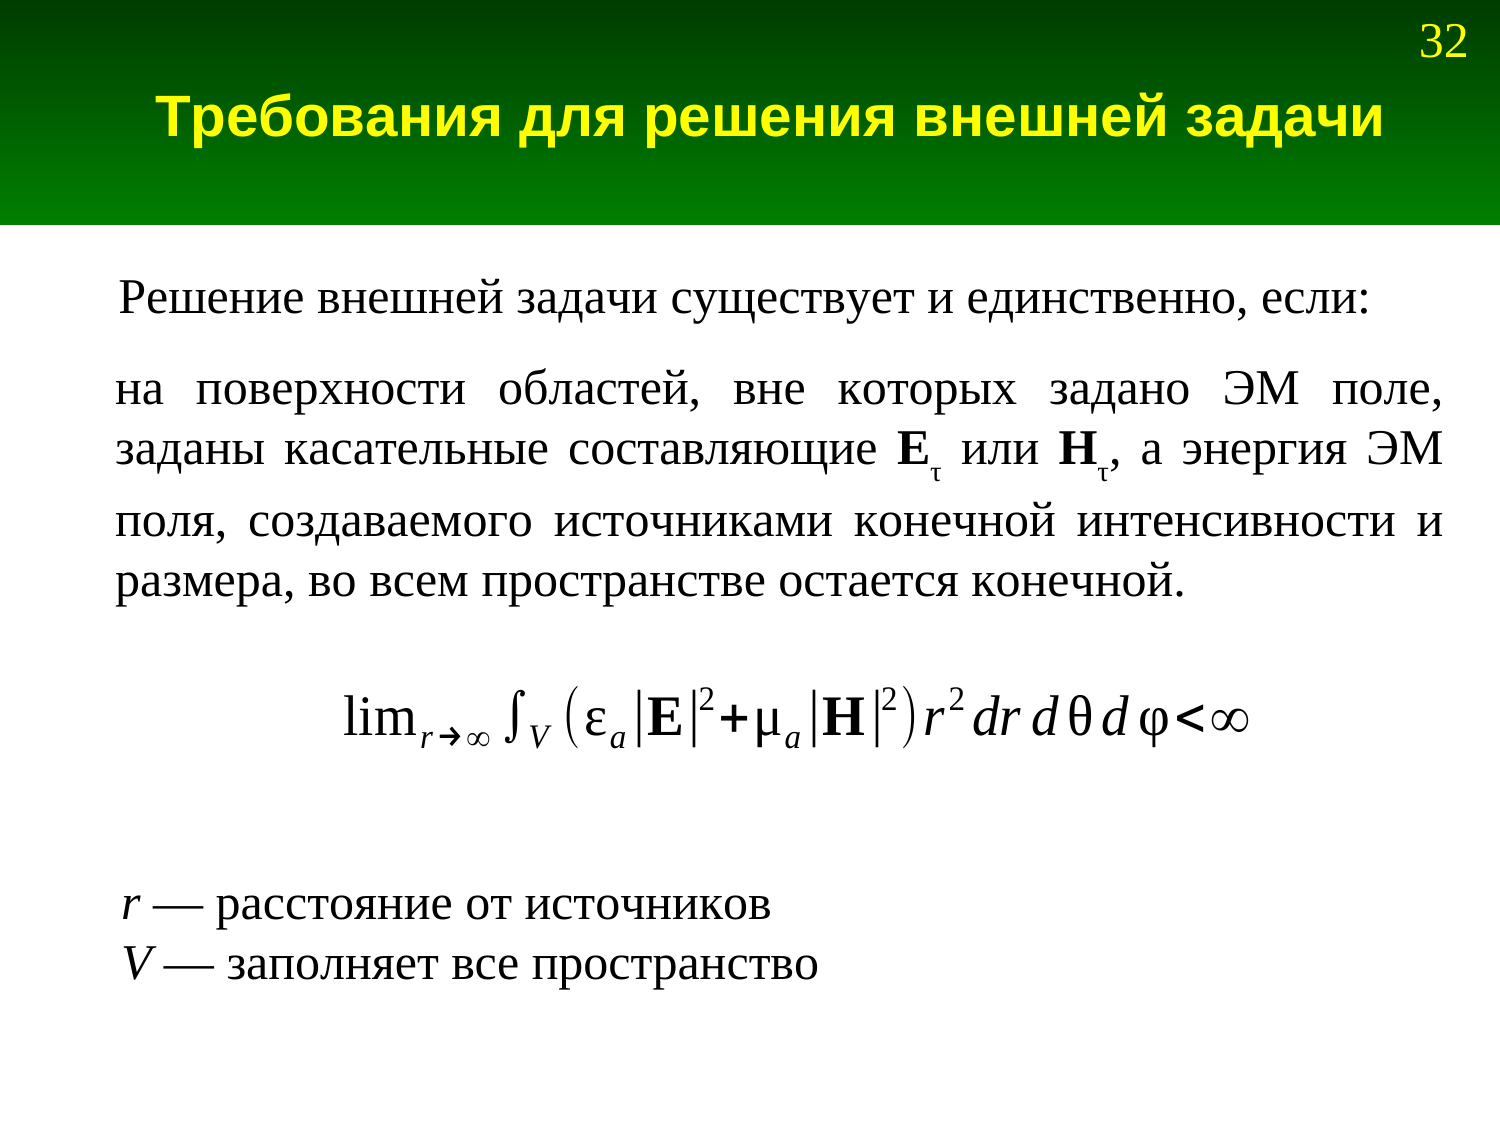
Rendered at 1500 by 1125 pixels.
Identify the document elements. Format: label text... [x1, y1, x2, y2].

text_box r — расстояние от источников V — заполняет все пространство [106, 862, 838, 998]
text_box Решение внешней задачи существует и единственно, если: [103, 255, 1387, 331]
text_box на поверхности областей, вне которых задано ЭМ поле, заданы касательные составляющие Eτ или Hτ, а энергия ЭМ поля, создаваемого источниками конечной интенсивности и размера, во всем пространстве остается конечной. [100, 347, 1459, 615]
chart [318, 680, 1275, 756]
title Требования для решения внешней задачи [88, 18, 1453, 207]
